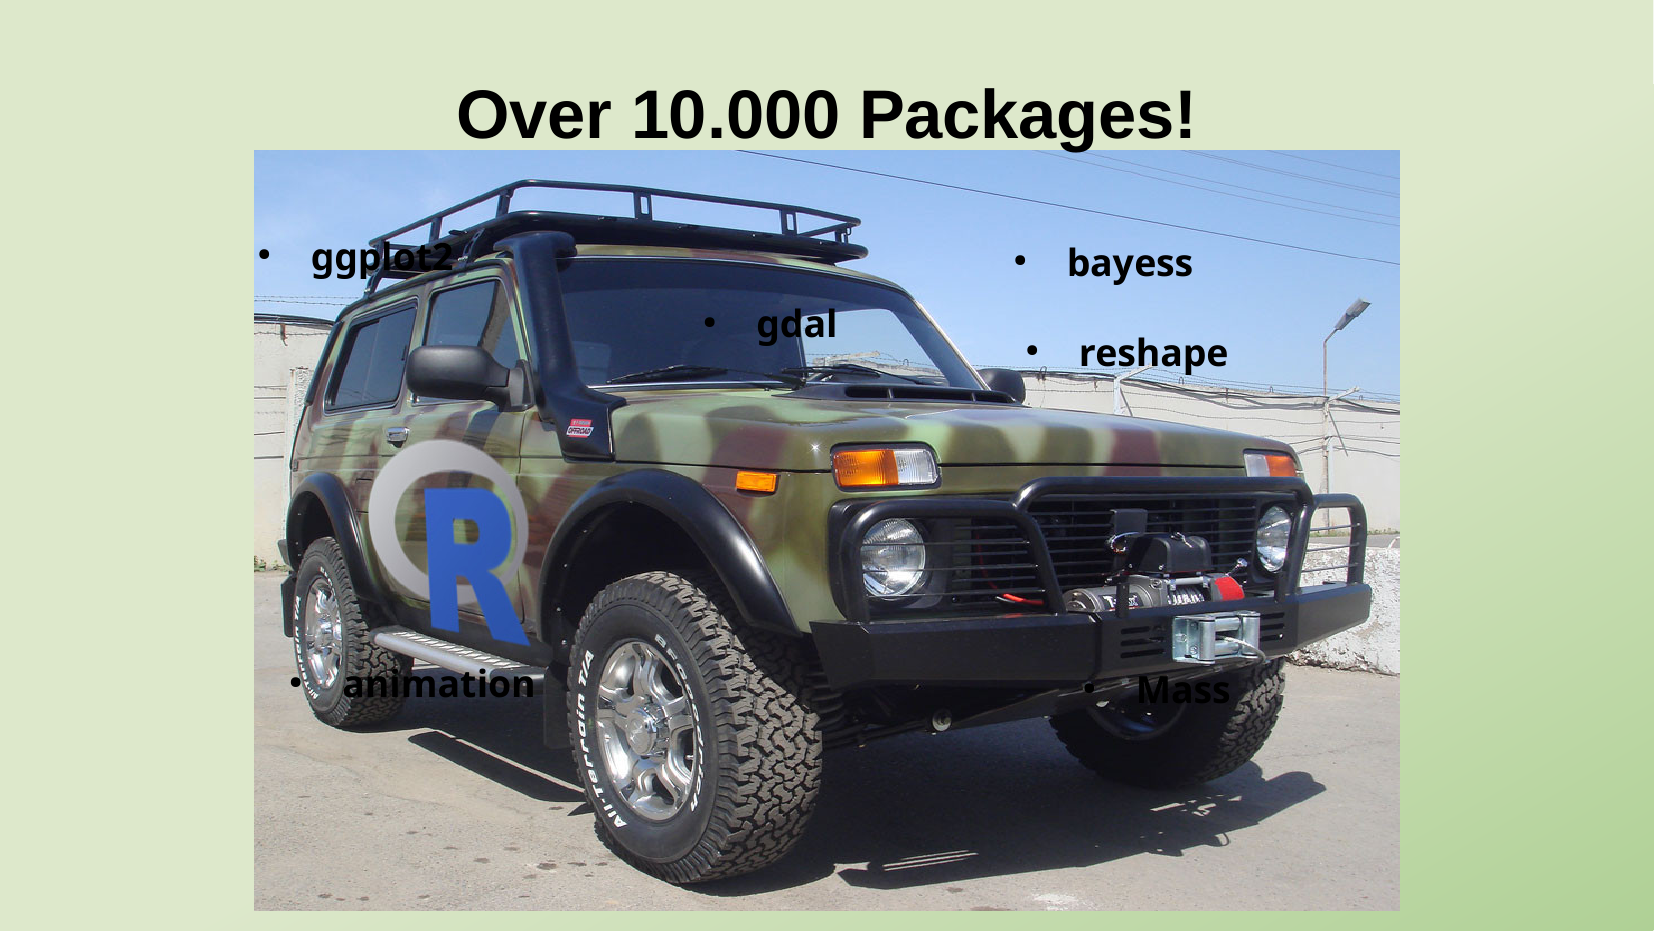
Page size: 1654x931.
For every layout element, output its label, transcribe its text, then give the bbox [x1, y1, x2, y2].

text_box gdal [685, 297, 916, 372]
text_box bayess [995, 236, 1306, 311]
title Over 10.000 Packages! [82, 37, 1571, 193]
text_box animation [271, 657, 676, 732]
text_box reshape [1008, 326, 1351, 401]
text_box Mass [1065, 663, 1375, 738]
picture [254, 193, 1400, 911]
text_box ggplot2 [240, 229, 539, 304]
